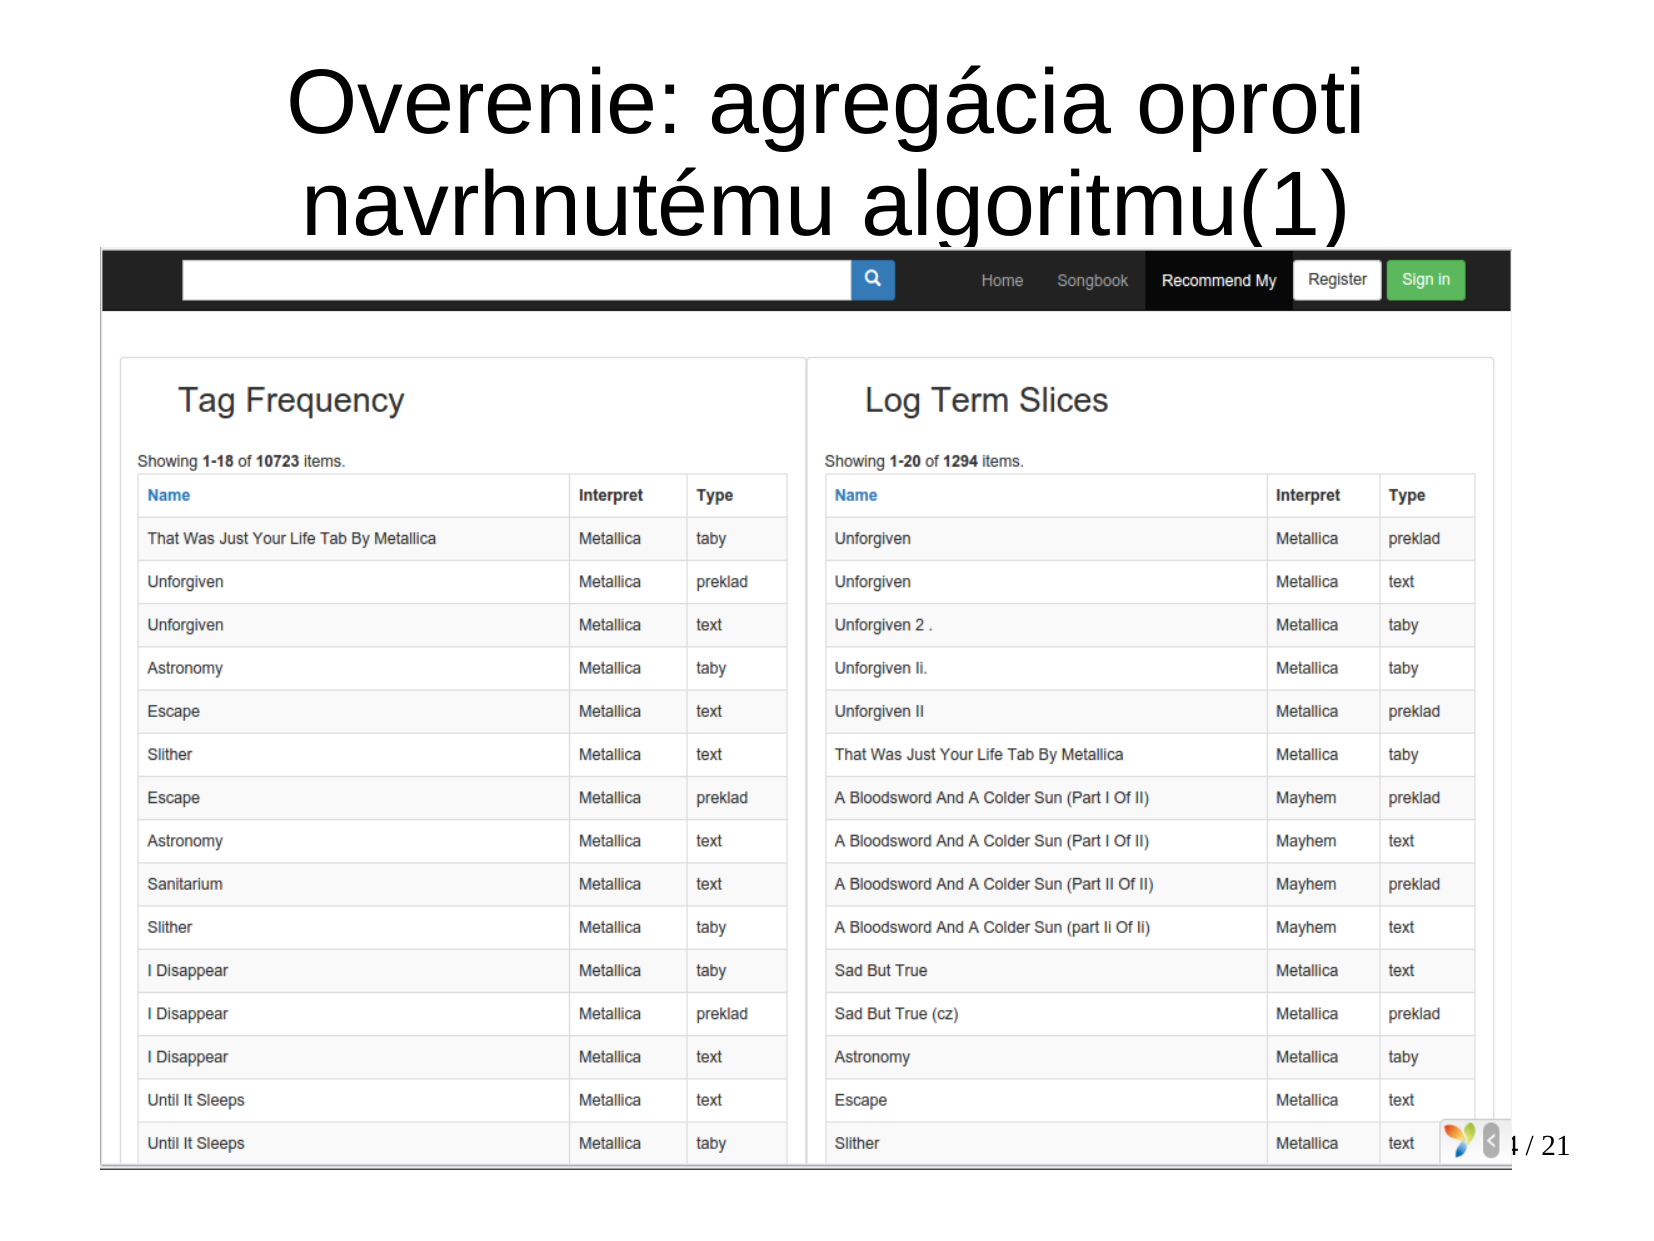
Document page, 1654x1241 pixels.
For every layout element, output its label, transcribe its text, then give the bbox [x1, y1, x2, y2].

picture [100, 247, 1512, 1170]
title Overenie: agregácia oproti navrhnutému algoritmu(1) [82, 49, 1571, 257]
